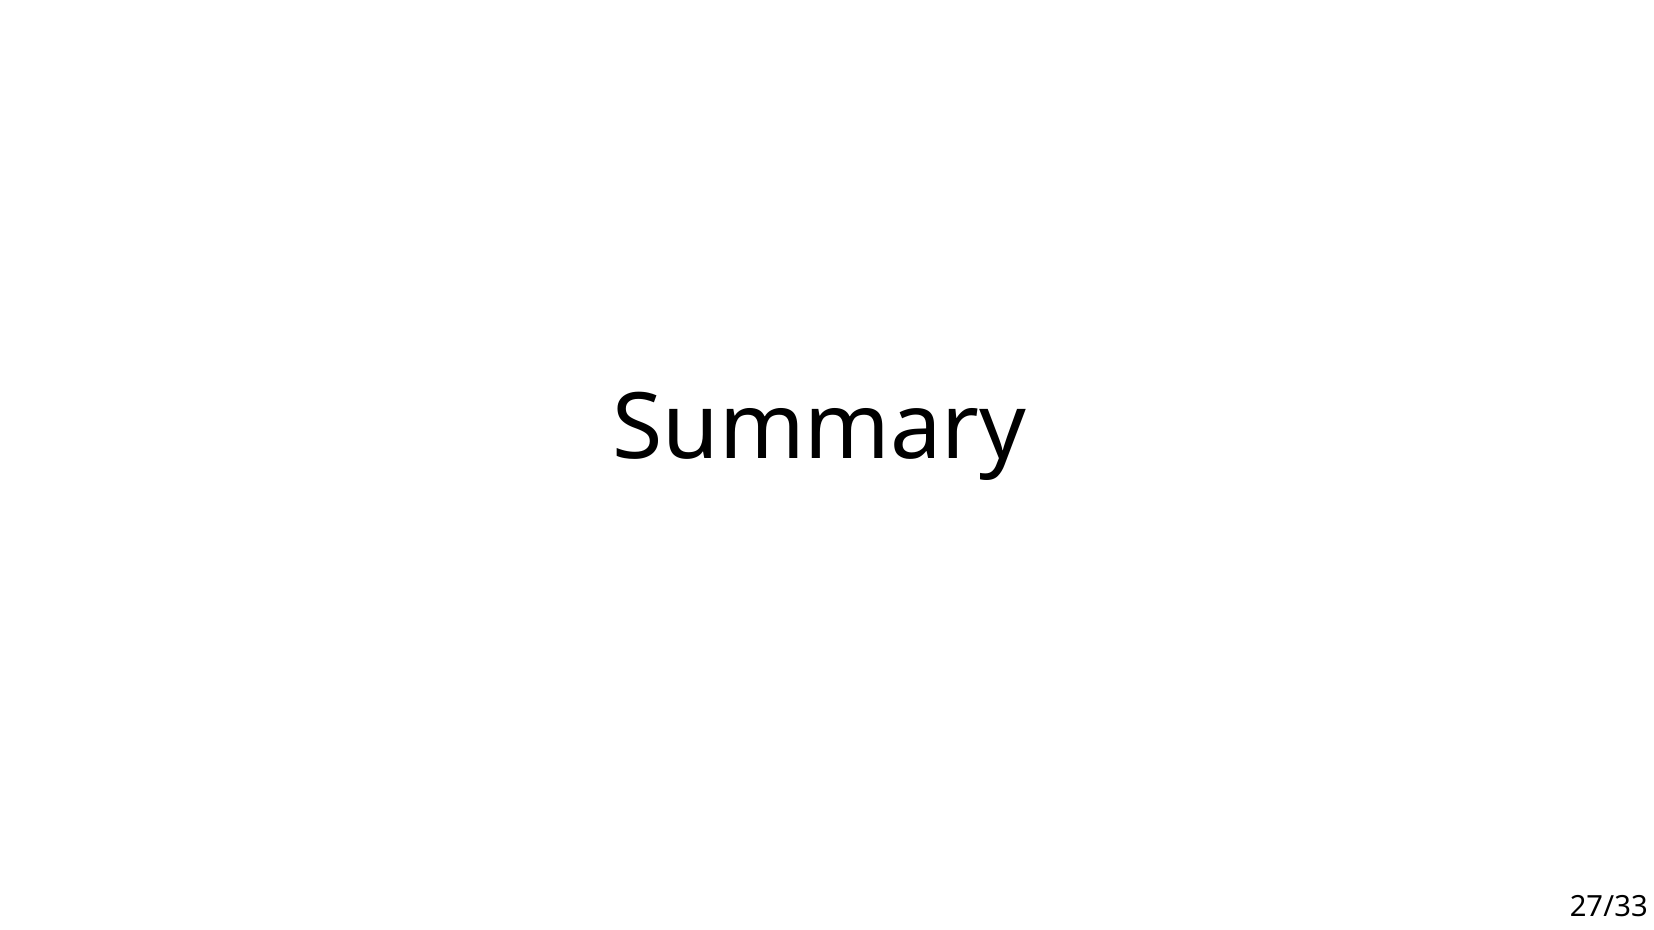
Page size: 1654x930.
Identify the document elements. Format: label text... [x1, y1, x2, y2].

title Summary [75, 344, 1564, 501]
